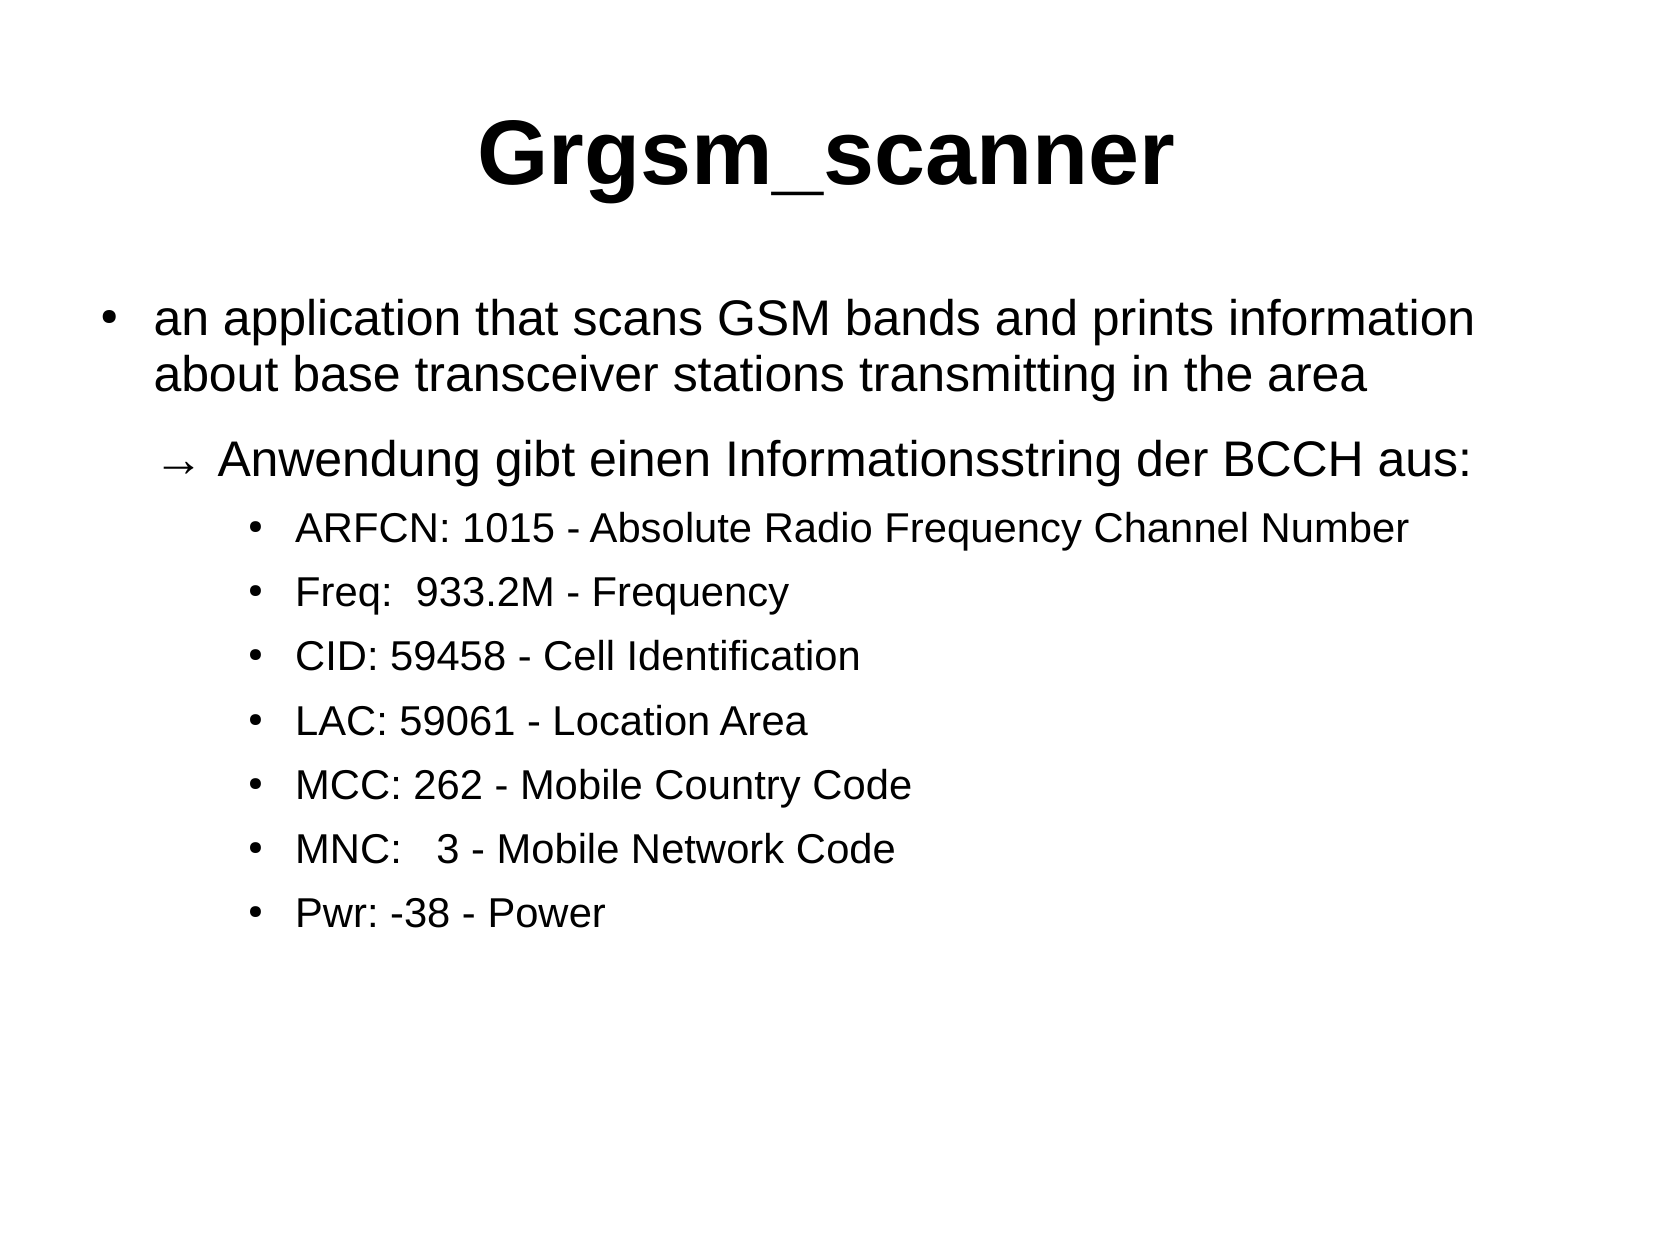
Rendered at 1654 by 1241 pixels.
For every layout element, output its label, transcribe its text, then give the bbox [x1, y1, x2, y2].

title Grgsm_scanner [82, 49, 1571, 257]
list an application that scans GSM bands and prints information about base transceiver stations transmitting in the area → Anwendung gibt einen Informationsstring der BCCH aus: ARFCN: 1015 - Absolute Radio Frequency Channel Number Freq: 933.2M - Frequency CID: 59458 - Cell Identification LAC: 59061 - Location Area MCC: 262 - Mobile Country Code MNC: 3 - Mobile Network Code Pwr: -38 - Power [82, 290, 1571, 1010]
